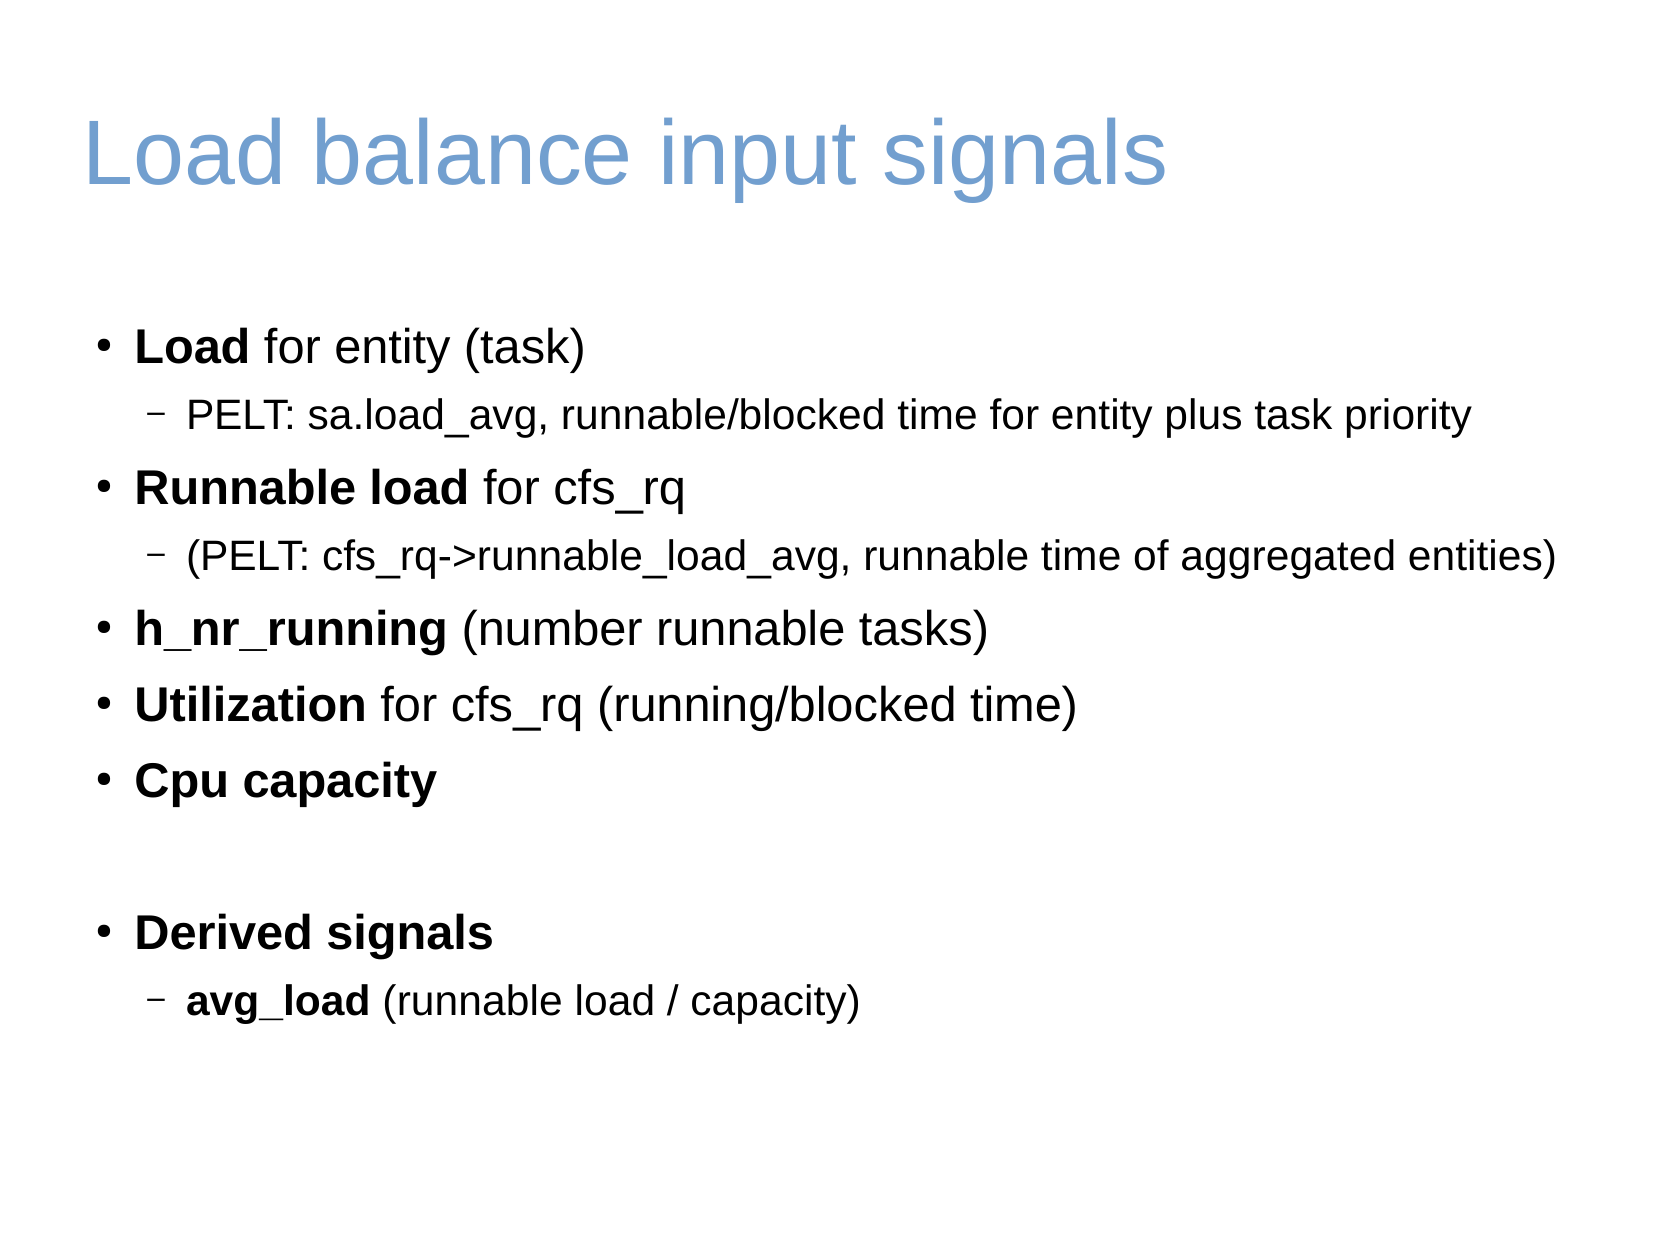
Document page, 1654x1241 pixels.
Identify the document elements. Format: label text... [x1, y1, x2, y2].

list Load for entity (task) PELT: sa.load_avg, runnable/blocked time for entity plus task priority Runnable load for cfs_rq (PELT: cfs_rq->runnable_load_avg, runnable time of aggregated entities) h_nr_running (number runnable tasks) Utilization for cfs_rq (running/blocked time) Cpu capacity Derived signals avg_load (runnable load / capacity) [82, 319, 1571, 1039]
title Load balance input signals [82, 49, 1571, 257]
